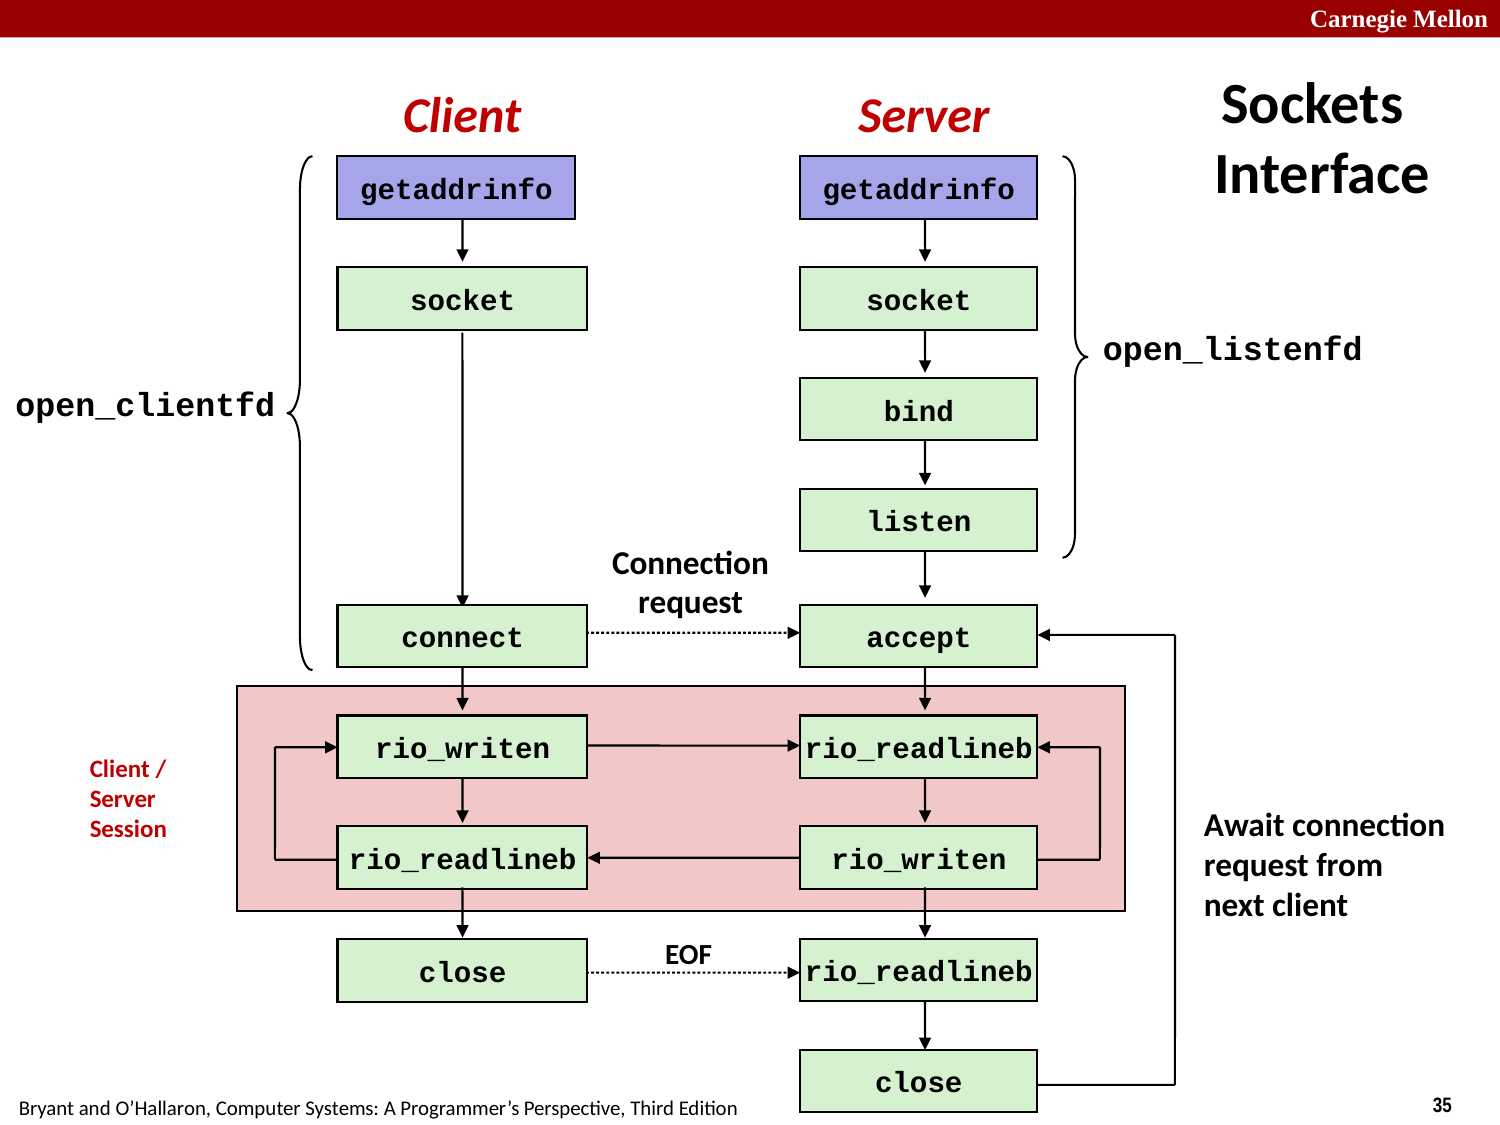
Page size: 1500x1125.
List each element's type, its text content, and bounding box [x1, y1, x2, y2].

title Sockets Interface [1137, 37, 1488, 234]
text_box bind [799, 378, 1038, 441]
text_box listen [799, 488, 1038, 552]
text_box Await connection request from next client [1189, 796, 1461, 931]
text_box Server [843, 74, 1005, 150]
text_box rio_writen [337, 715, 588, 778]
text_box open_clientfd [0, 375, 291, 430]
text_box getaddrinfo [799, 156, 1038, 219]
text_box open_listenfd [1088, 319, 1378, 375]
text_box EOF [650, 927, 728, 978]
text_box [276, 747, 1098, 858]
text_box socket [799, 267, 1038, 330]
text_box rio_readlineb [799, 938, 1038, 1002]
text_box accept [799, 604, 1038, 668]
text_box [464, 859, 923, 911]
text_box connect [337, 604, 588, 668]
text_box Connection request [597, 533, 785, 629]
text_box Client [388, 74, 537, 150]
text_box Client / Server Session [74, 745, 213, 850]
text_box [237, 685, 1125, 911]
text_box rio_writen [799, 826, 1038, 889]
text_box close [799, 1049, 1038, 1113]
text_box rio_readlineb [799, 715, 1038, 778]
text_box close [337, 939, 588, 1002]
text_box socket [337, 267, 588, 330]
text_box rio_readlineb [337, 826, 588, 889]
text_box getaddrinfo [337, 156, 575, 219]
